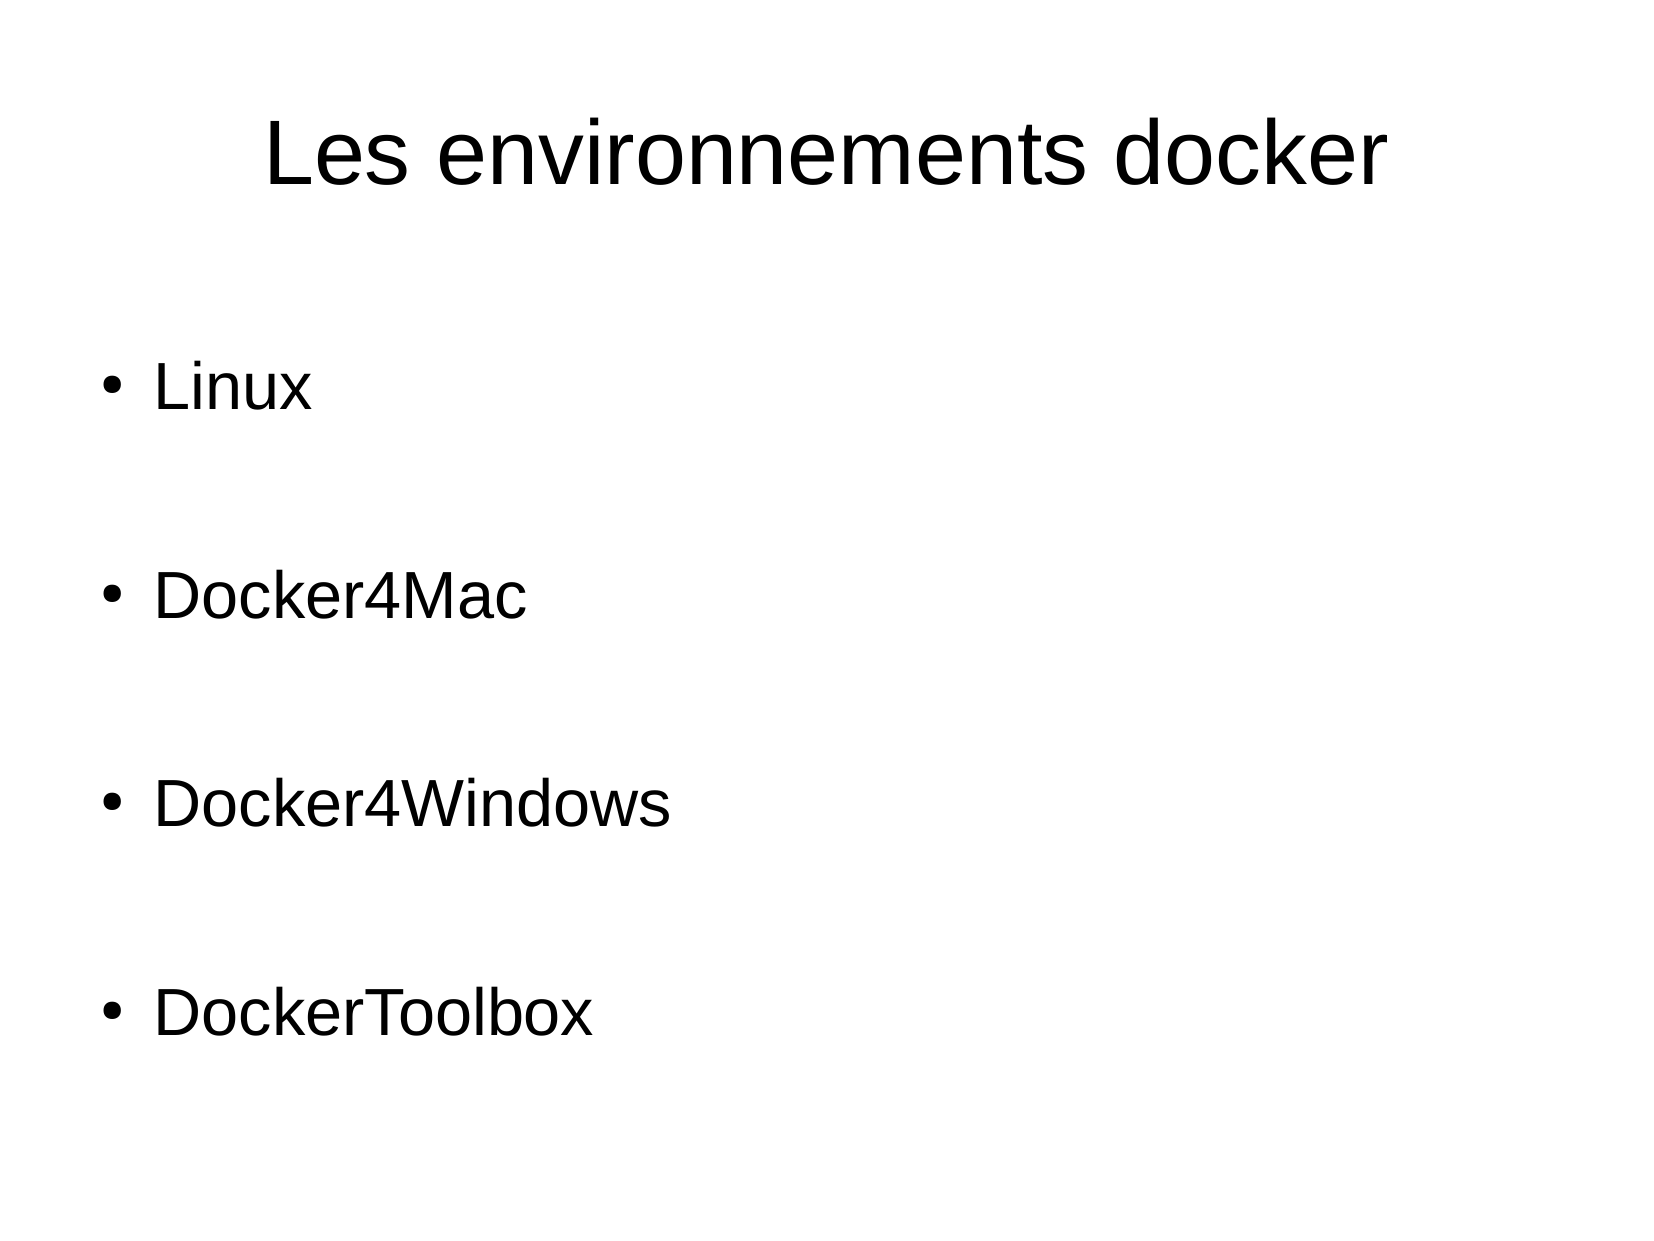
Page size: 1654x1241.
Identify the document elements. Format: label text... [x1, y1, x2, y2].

list Linux Docker4Mac Docker4Windows DockerToolbox [82, 349, 1571, 1069]
title Les environnements docker [82, 49, 1571, 257]
